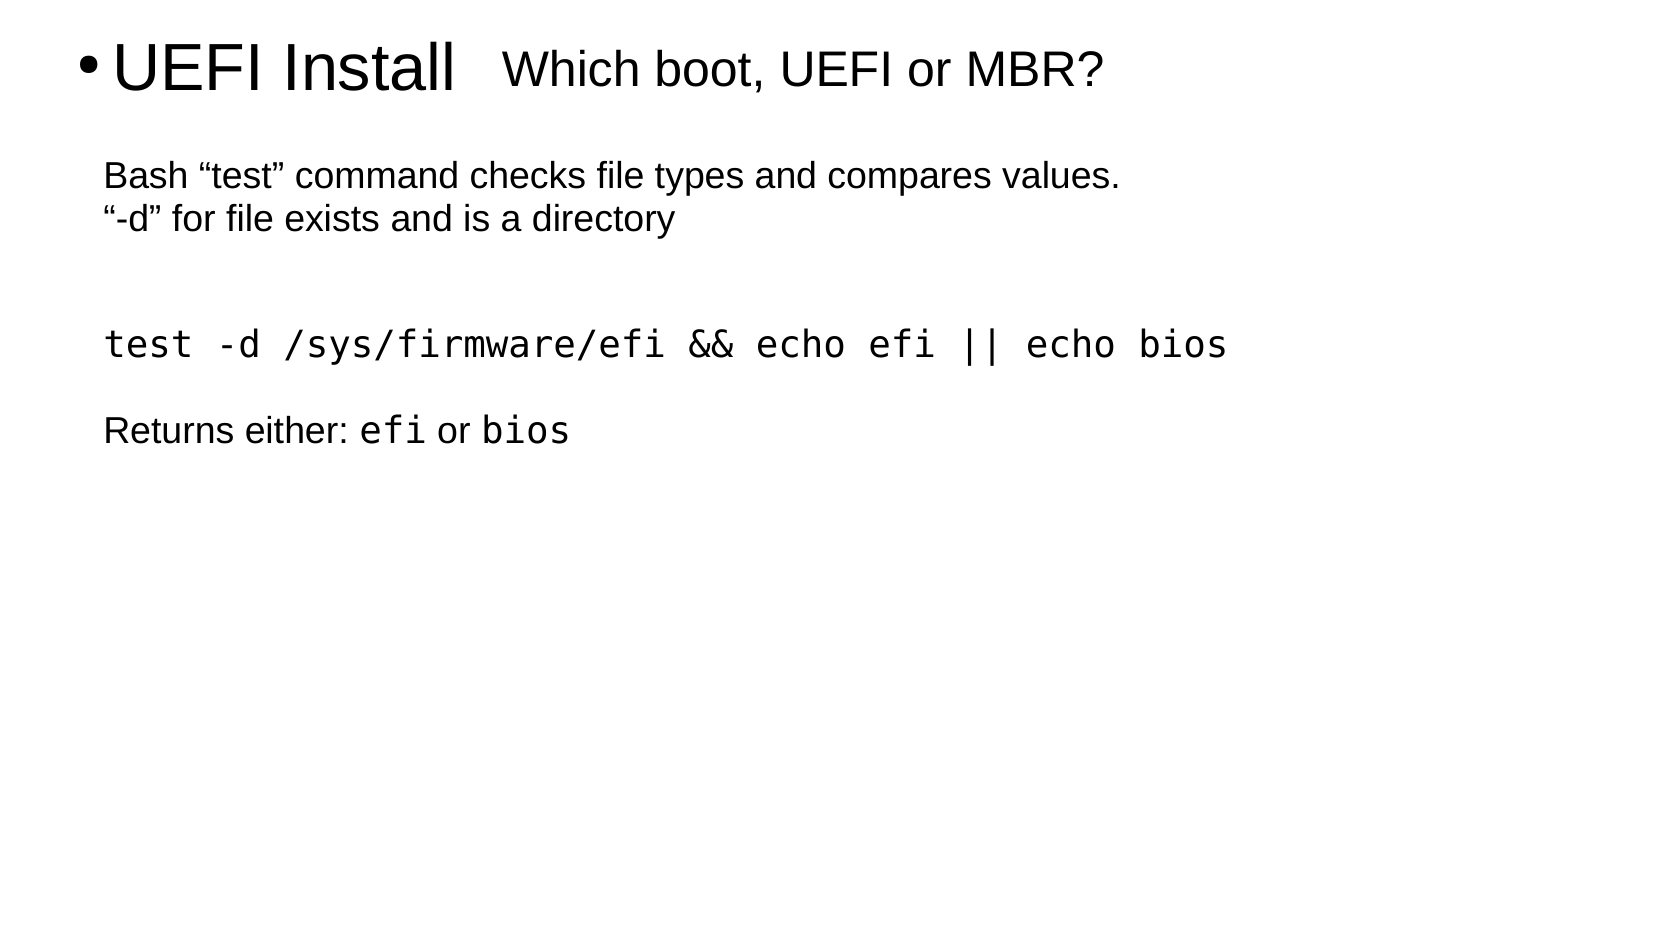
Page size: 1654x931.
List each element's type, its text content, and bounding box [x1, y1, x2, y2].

title UEFI Install [76, 29, 1565, 105]
text_box Bash “test” command checks file types and compares values. “-d” for file exists and is a directory test -d /sys/firmware/efi && echo efi || echo bios Returns either: efi or bios [88, 147, 1625, 460]
subtitle Which boot, UEFI or MBR? [501, 41, 1300, 98]
